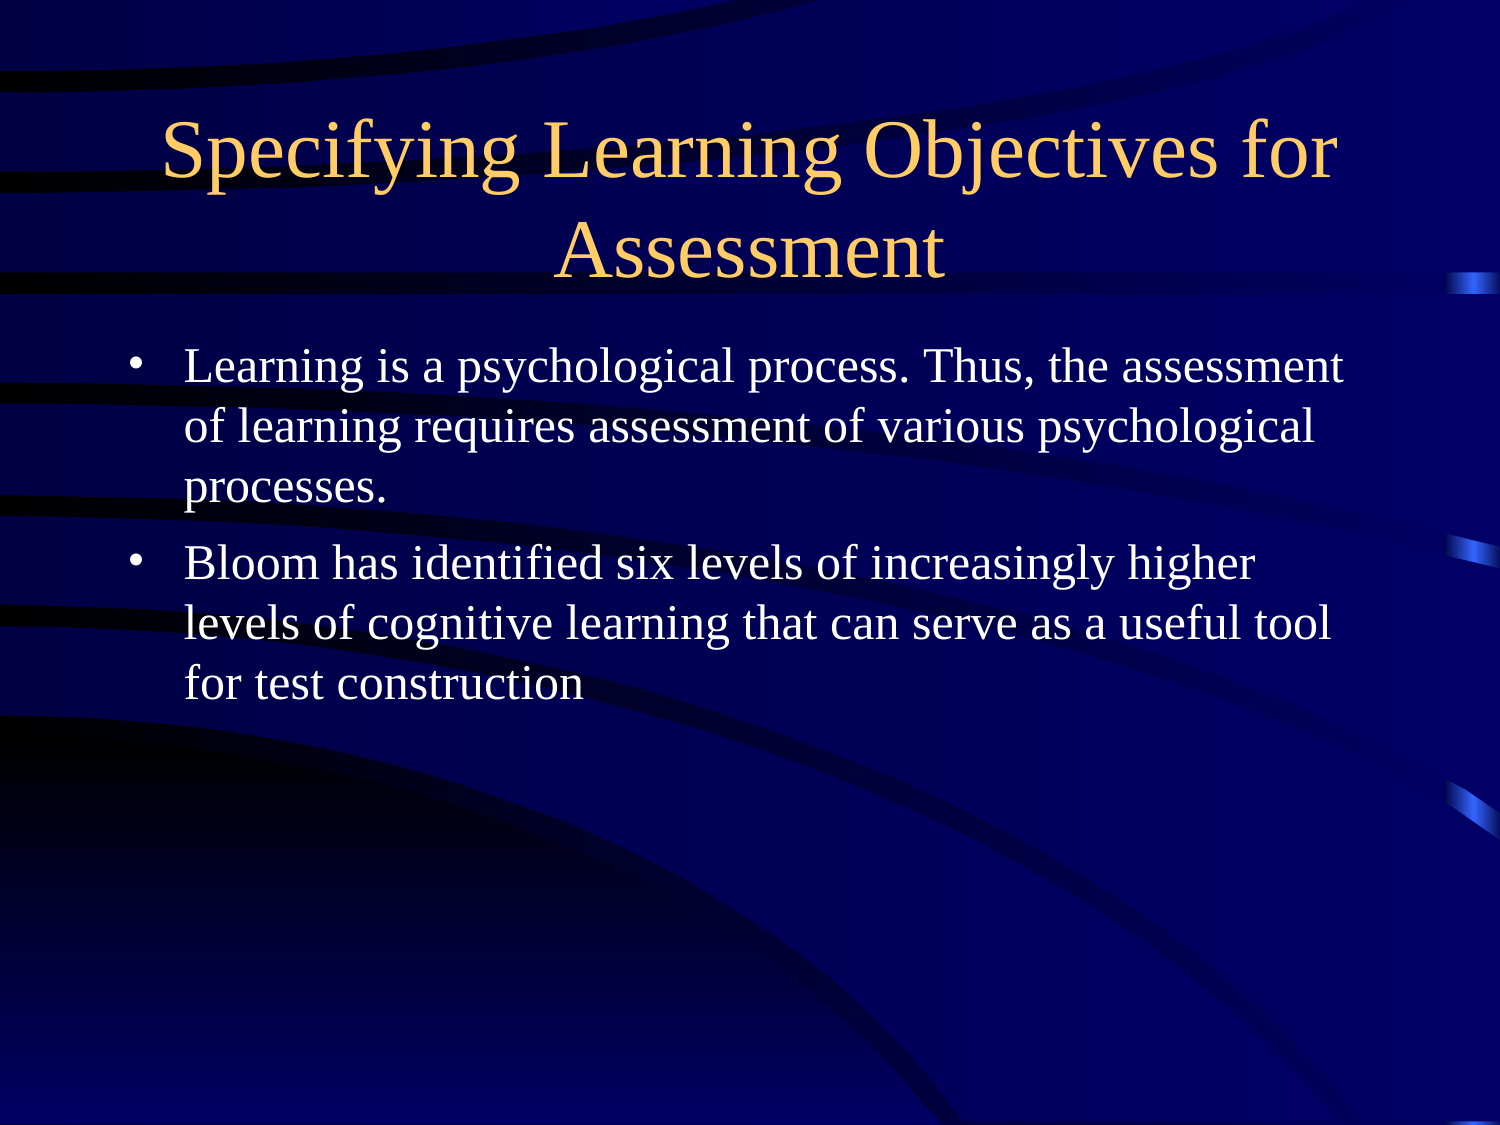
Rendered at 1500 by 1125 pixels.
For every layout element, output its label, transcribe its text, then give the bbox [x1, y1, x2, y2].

title Specifying Learning Objectives for Assessment [112, 99, 1388, 288]
list Learning is a psychological process. Thus, the assessment of learning requires assessment of various psychological processes. Bloom has identified six levels of increasingly higher levels of cognitive learning that can serve as a useful tool for test construction [112, 324, 1388, 1000]
